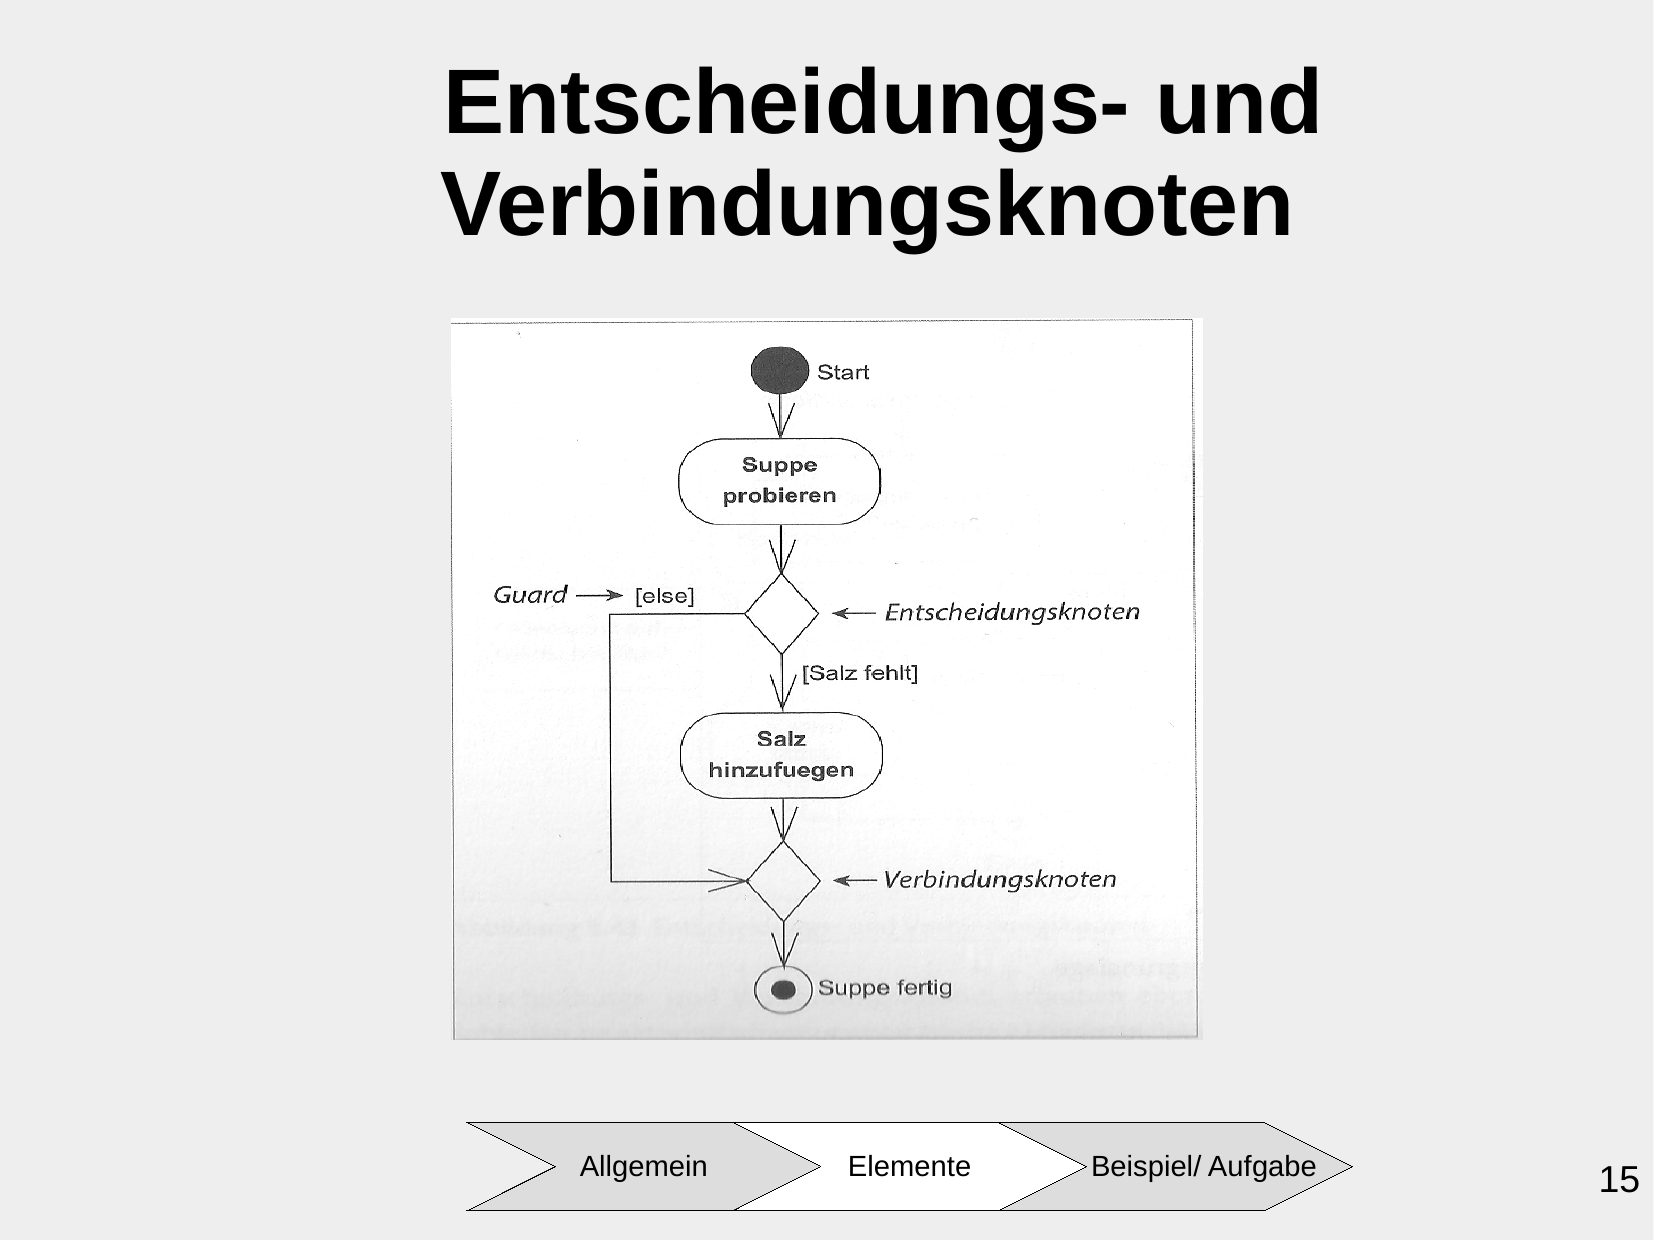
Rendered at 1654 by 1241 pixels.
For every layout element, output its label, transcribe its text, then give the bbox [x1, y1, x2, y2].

picture [451, 318, 1203, 1040]
text_box <Nummer> [1584, 1151, 1654, 1209]
text_box Allgemein [466, 1122, 819, 1211]
text_box Elemente [732, 1122, 1085, 1211]
title Entscheidungs- und Verbindungsknoten [124, 49, 1613, 257]
text_box Beispiel/ Aufgabe [998, 1122, 1353, 1211]
